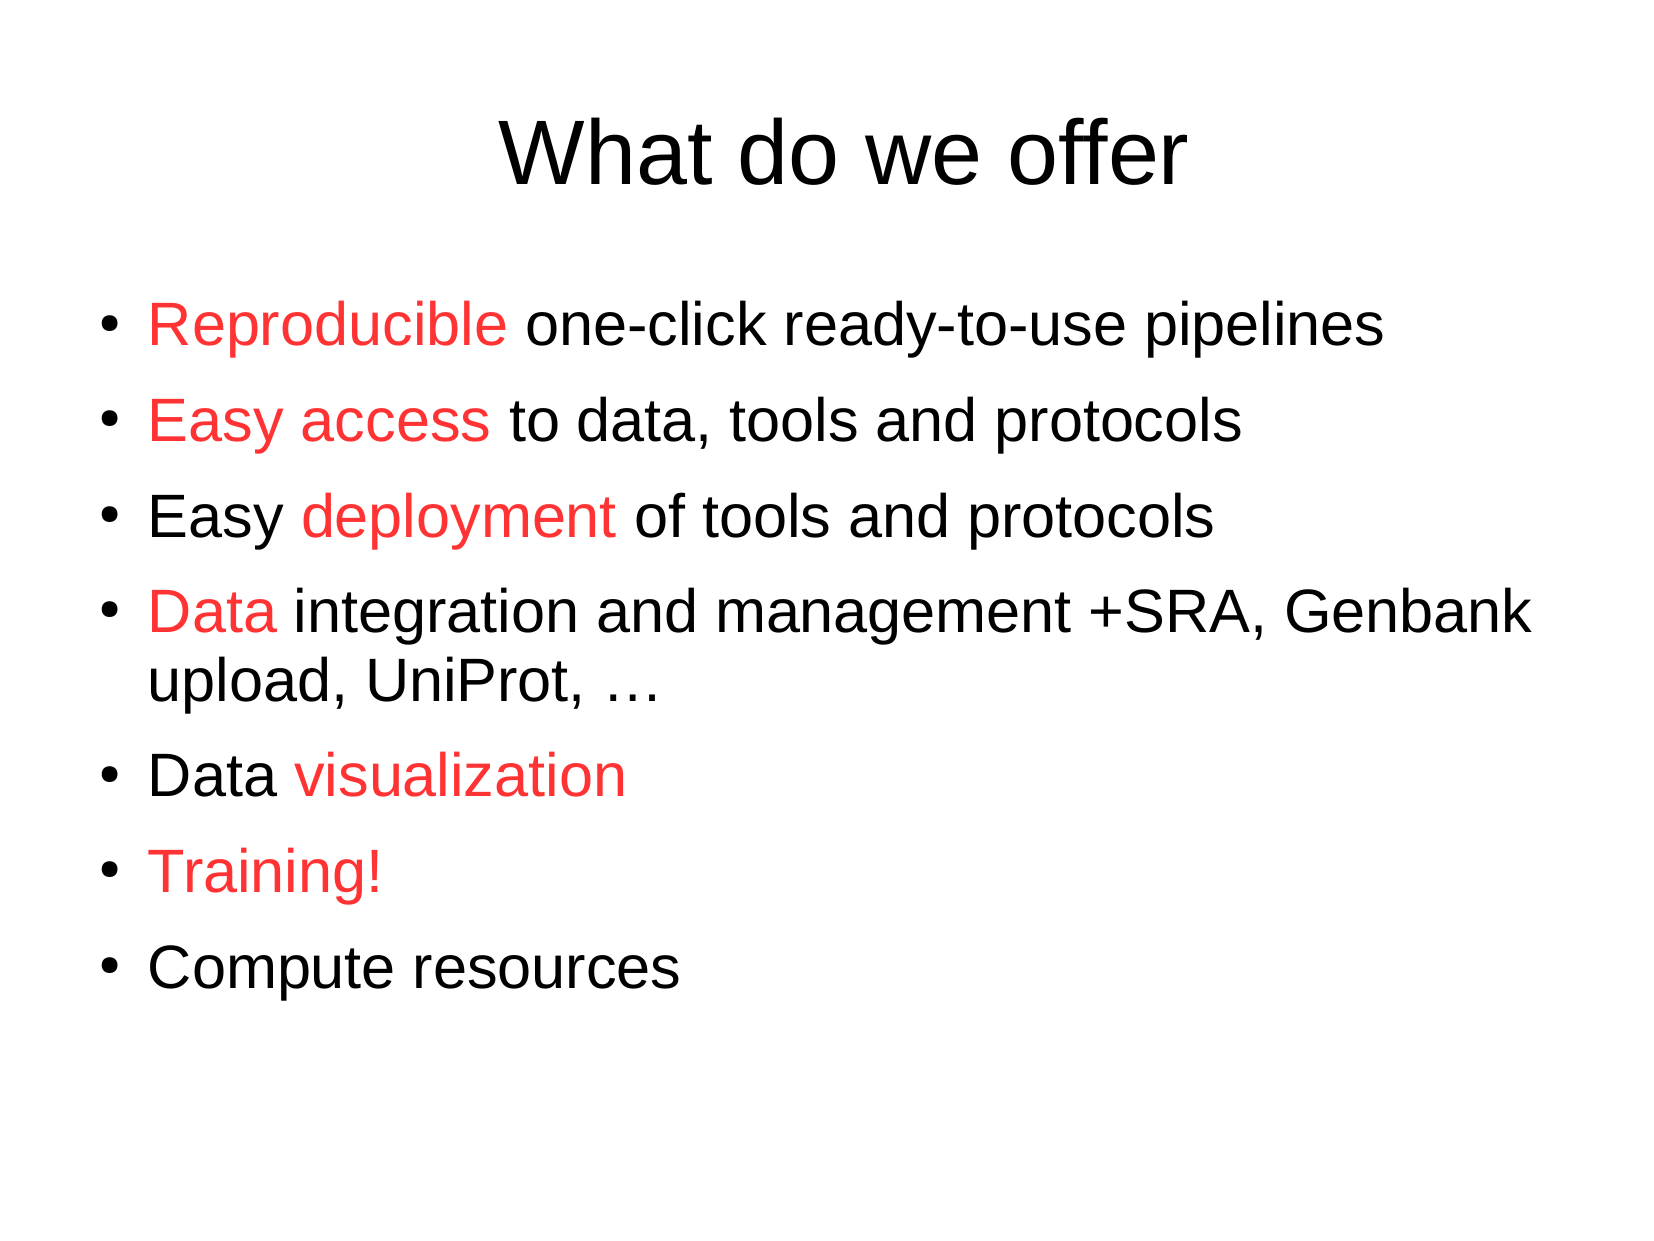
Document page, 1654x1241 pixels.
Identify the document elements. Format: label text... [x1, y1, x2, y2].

title What do we offer [82, 49, 1571, 257]
list Reproducible one-click ready-to-use pipelines Easy access to data, tools and protocols Easy deployment of tools and protocols Data integration and management +SRA, Genbank upload, UniProt, … Data visualization Training! Compute resources [82, 290, 1571, 1010]
